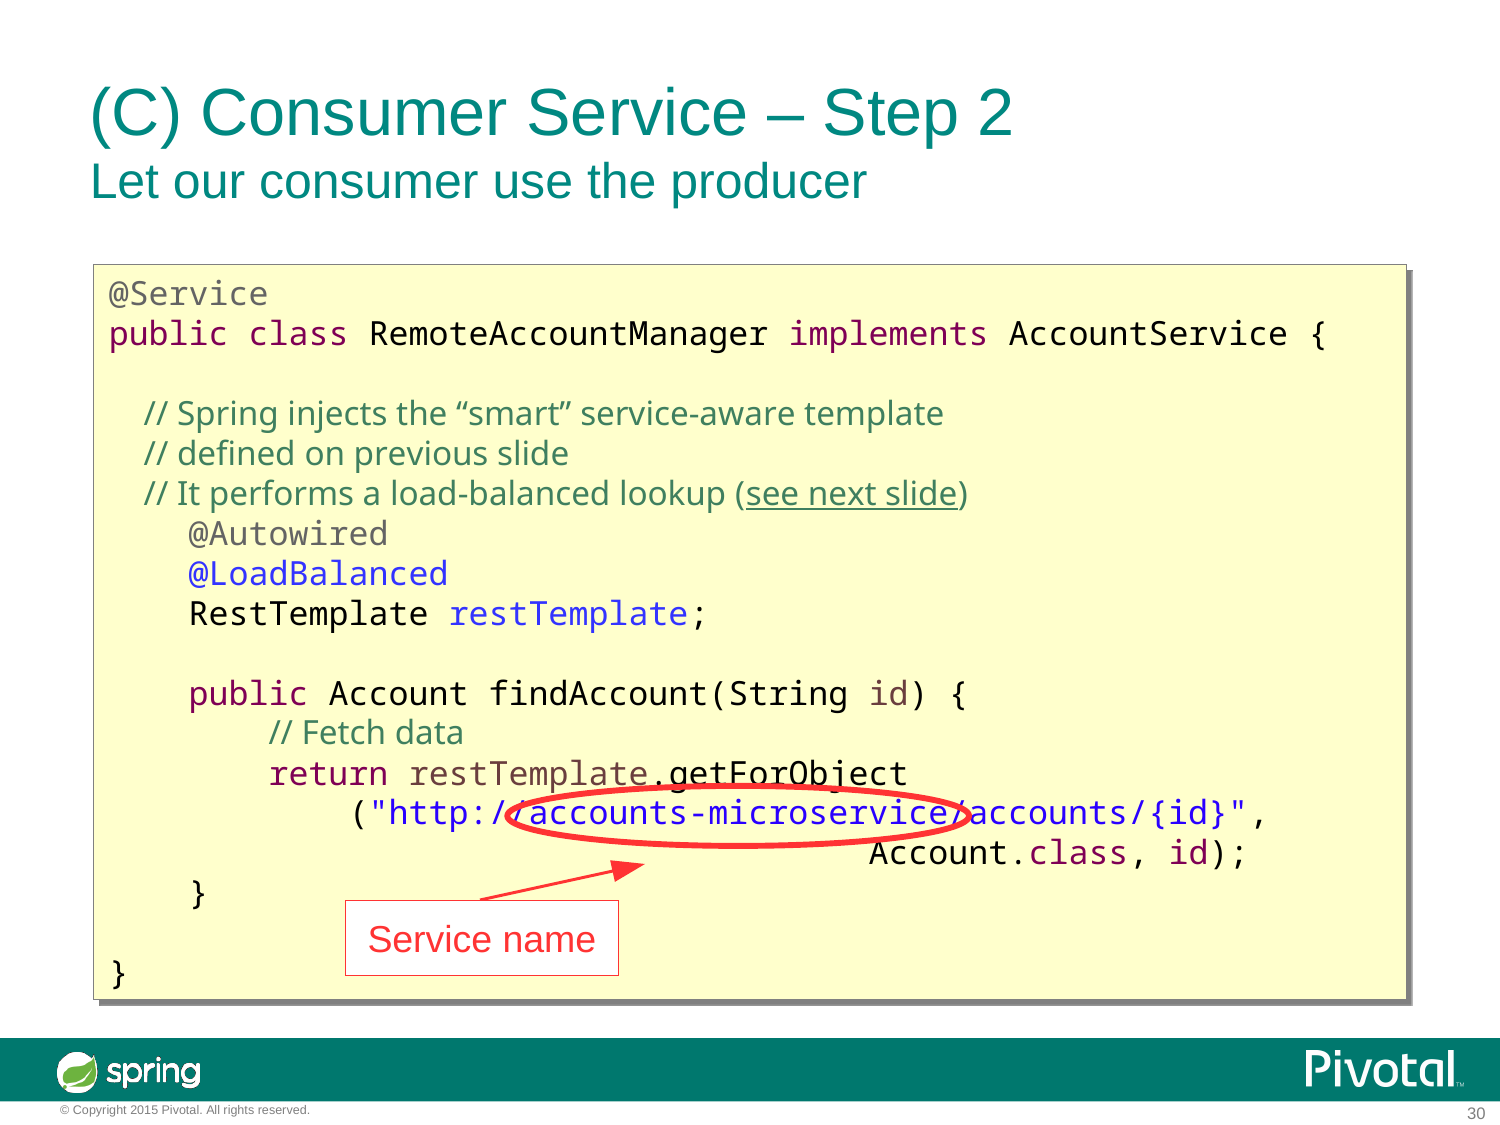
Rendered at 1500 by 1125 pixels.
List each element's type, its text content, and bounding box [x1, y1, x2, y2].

picture [32, 1041, 210, 1103]
picture [1306, 1050, 1464, 1087]
text_box Service name [345, 900, 619, 976]
text_box @Service public class RemoteAccountManager implements AccountService { // Spring injects the “smart” service-aware template // defined on previous slide // It performs a load-balanced lookup (see next slide) @Autowired @LoadBalanced RestTemplate restTemplate; public Account findAccount(String id) { // Fetch data return restTemplate.getForObject ("http://accounts-microservice/accounts/{id}", Account.class, id); } } [93, 264, 1407, 1000]
title (C) Consumer Service – Step 2 Let our consumer use the producer [75, 45, 1426, 233]
